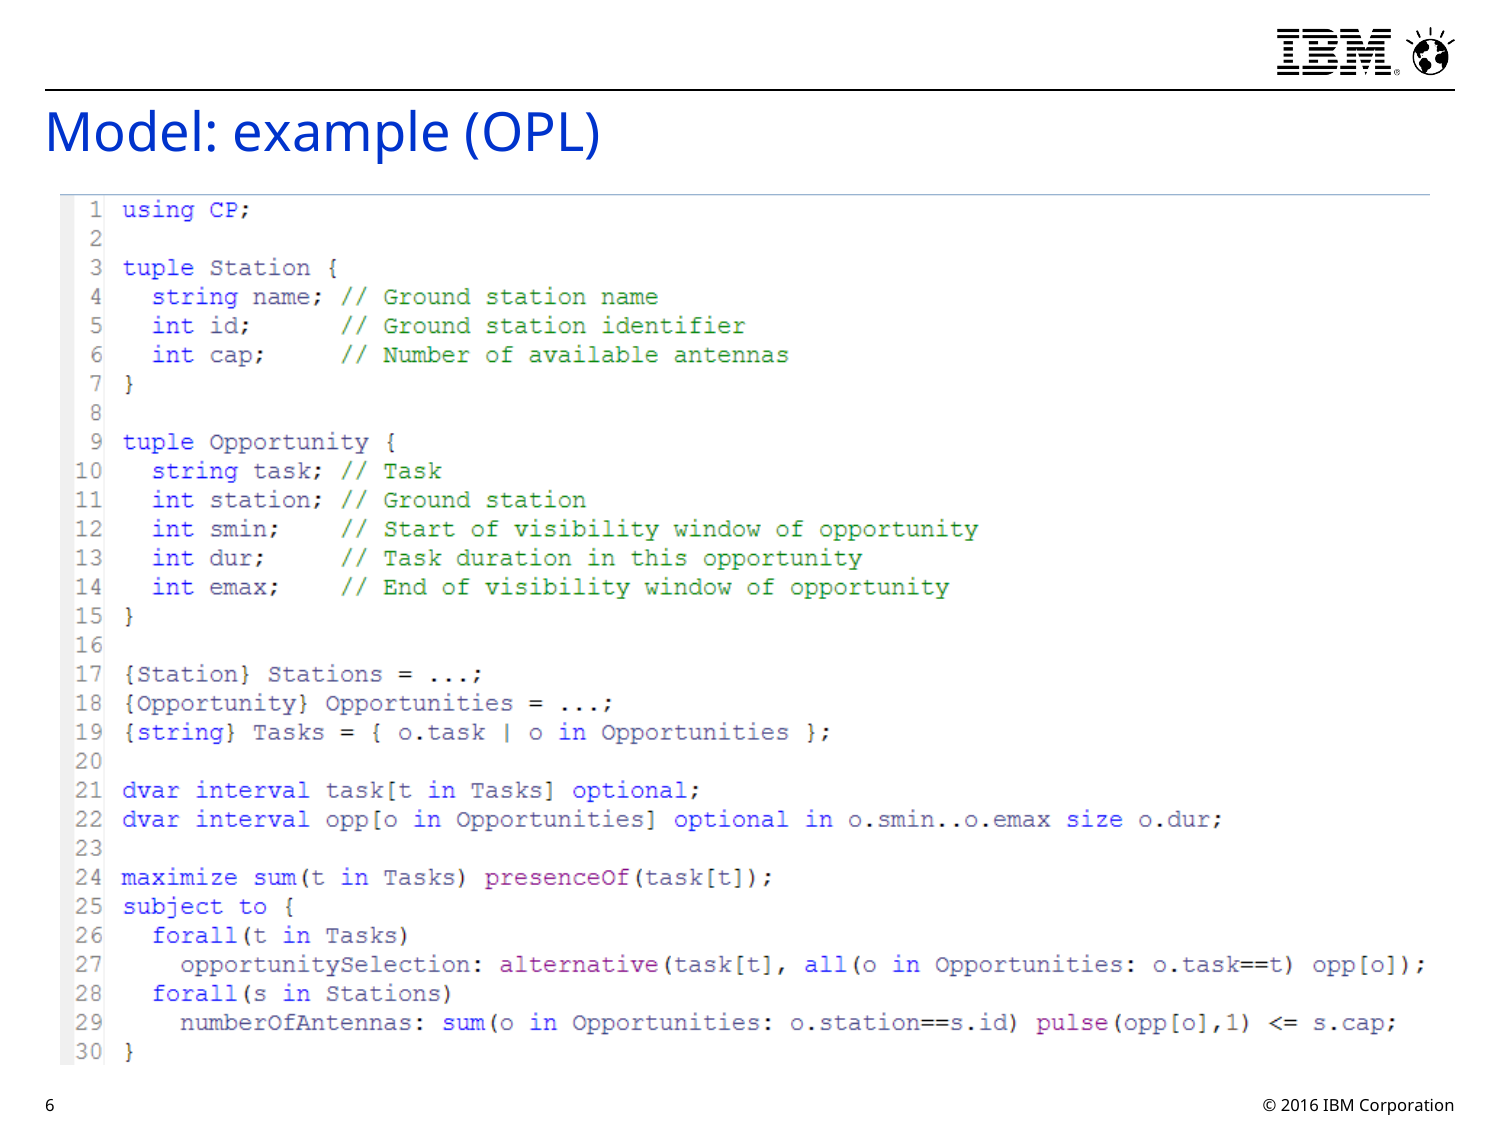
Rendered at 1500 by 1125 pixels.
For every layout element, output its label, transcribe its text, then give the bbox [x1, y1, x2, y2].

picture [60, 194, 1430, 1066]
title Model: example (OPL) [29, 97, 1455, 203]
picture [1260, 10, 1468, 90]
